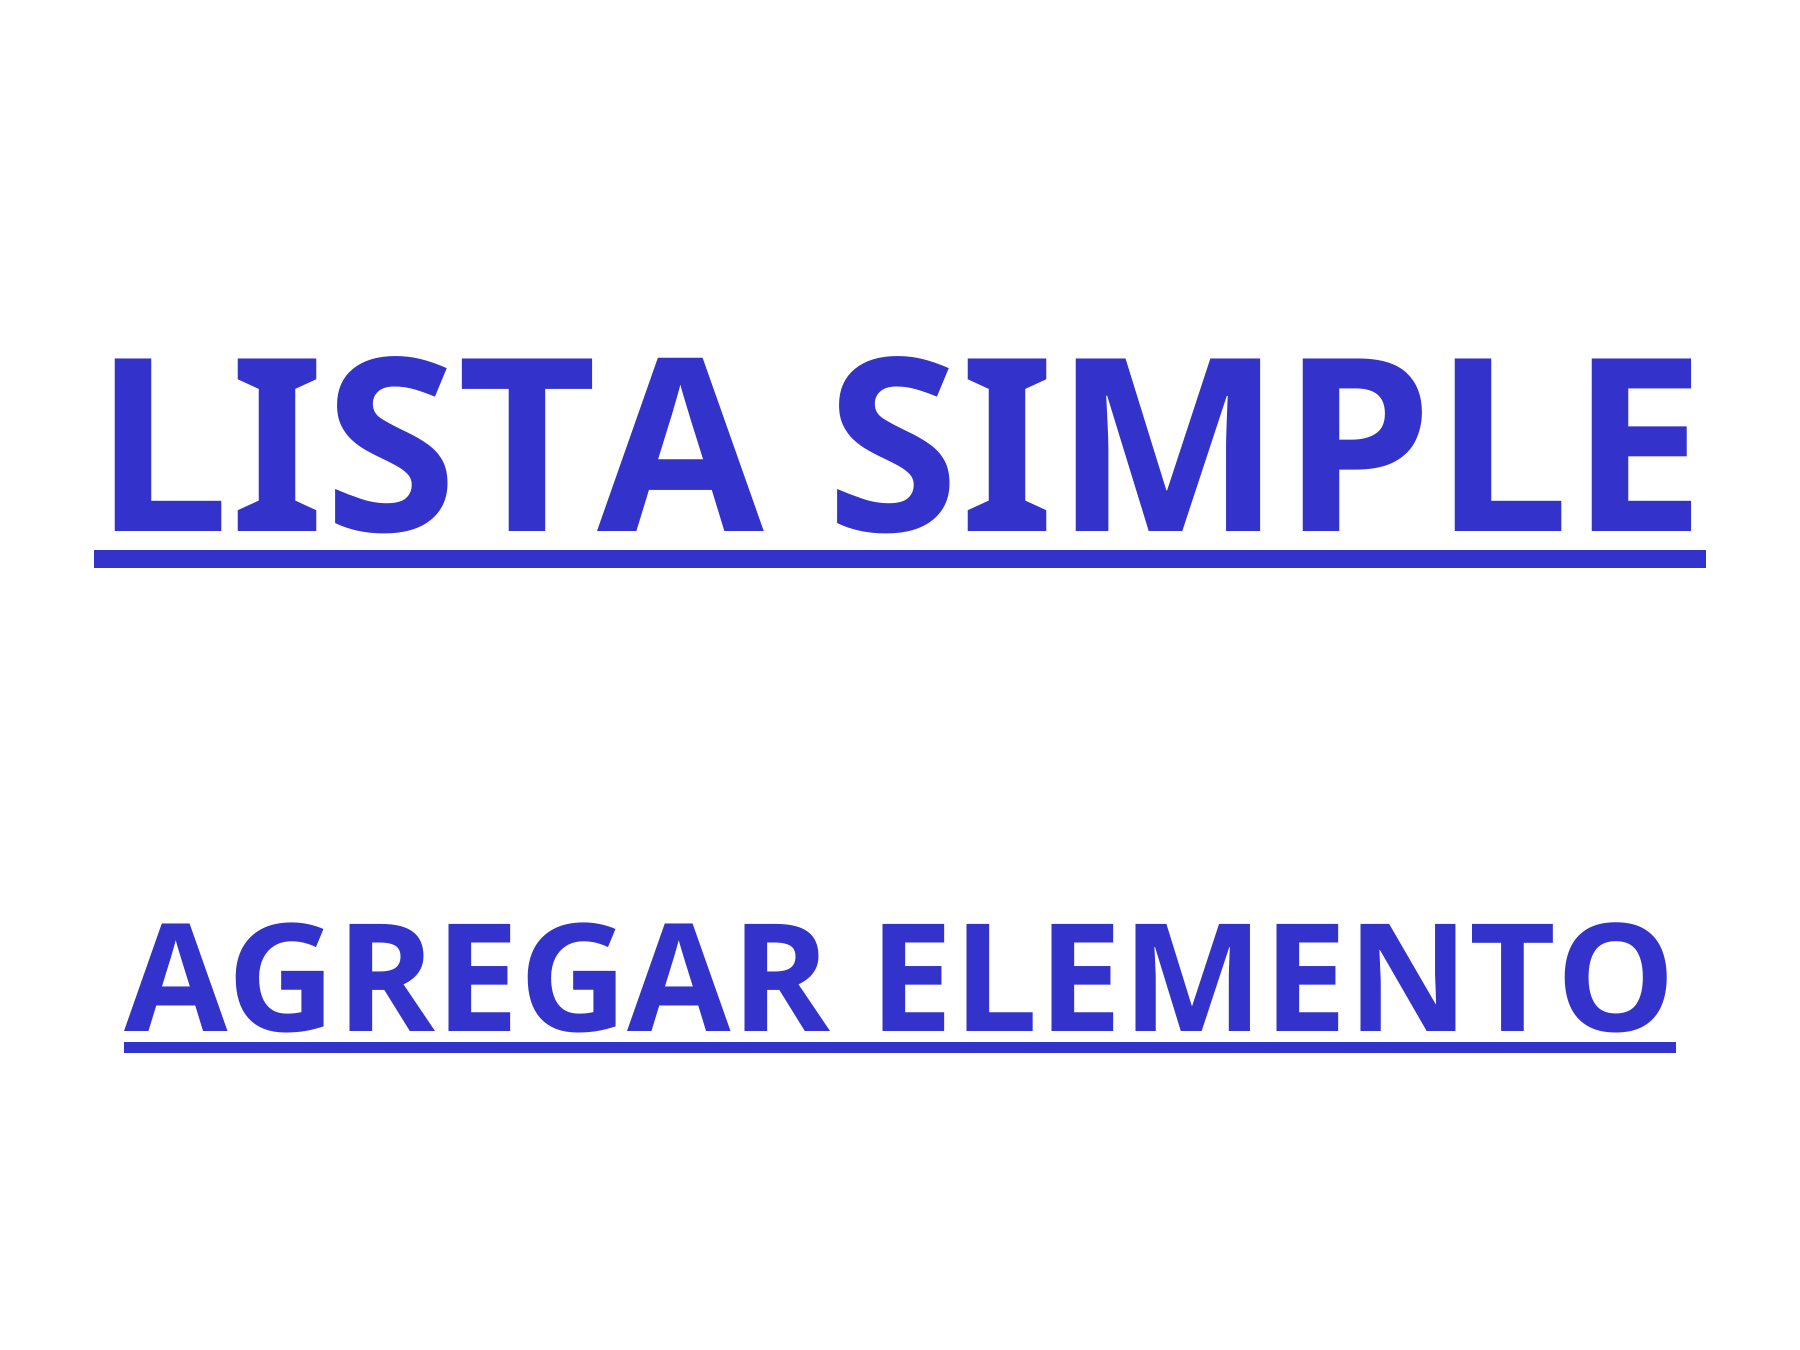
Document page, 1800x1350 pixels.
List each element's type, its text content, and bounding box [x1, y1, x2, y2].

text_box AGREGAR ELEMENTO [109, 873, 1691, 1069]
text_box LISTA SIMPLE [0, 281, 1800, 590]
